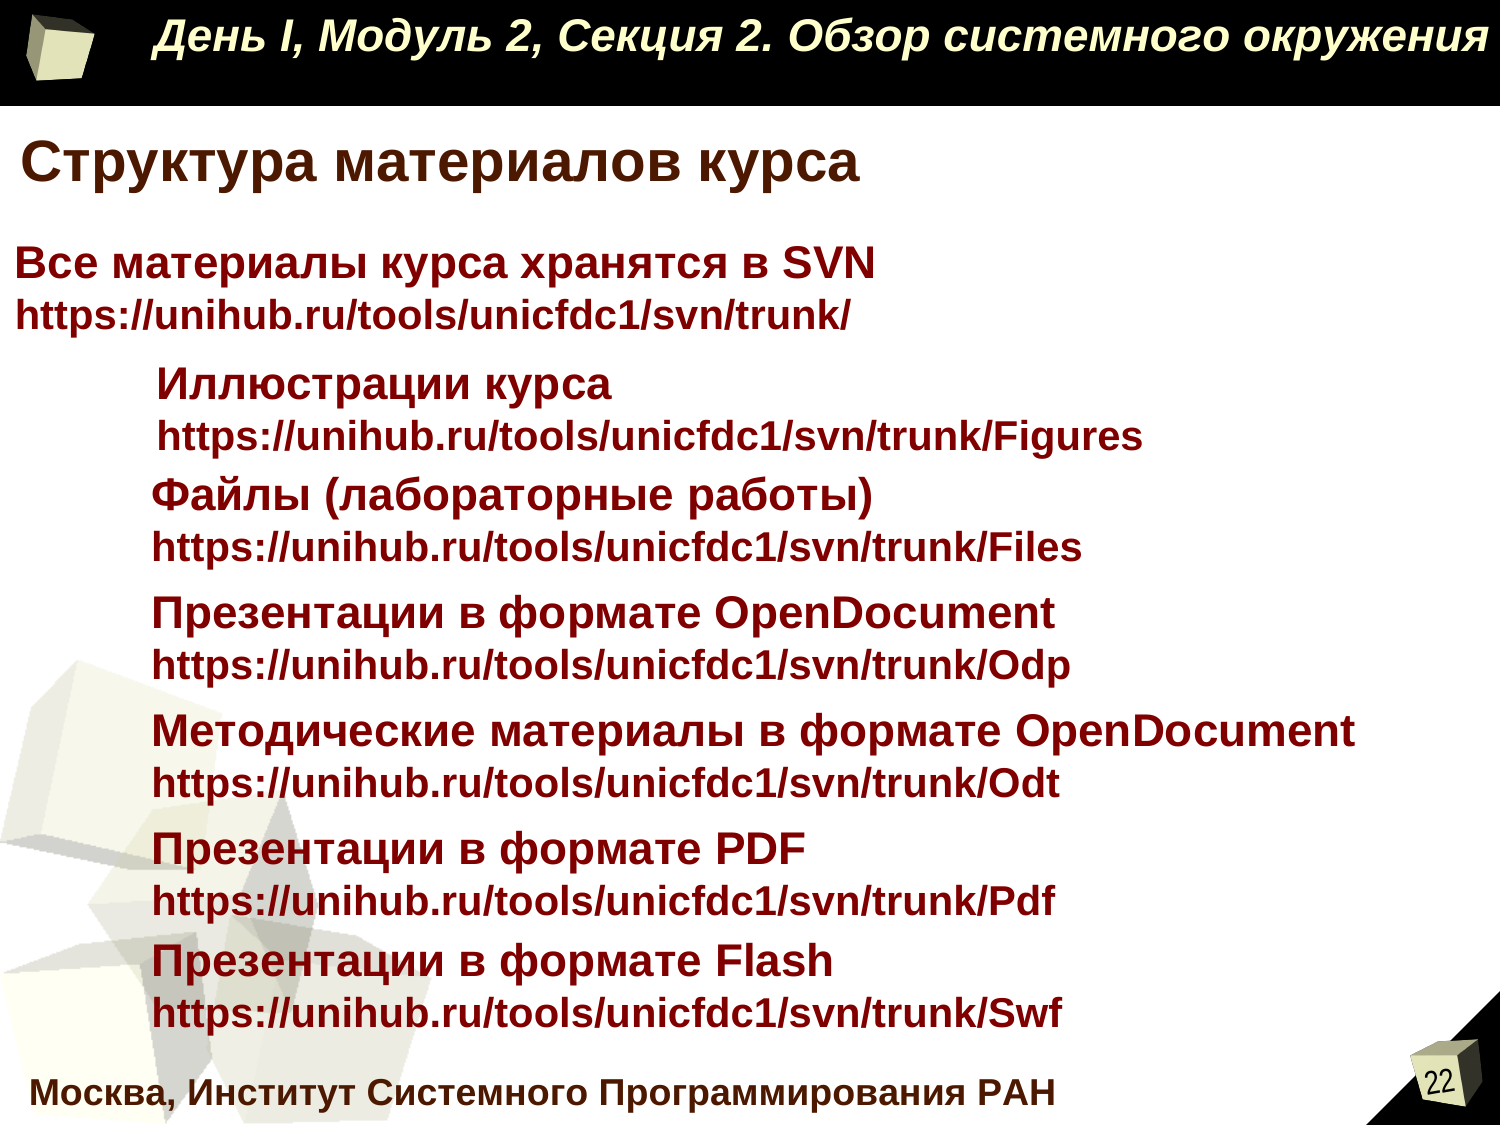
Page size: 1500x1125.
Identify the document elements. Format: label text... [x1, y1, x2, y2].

text_box Методические материалы в формате OpenDocument https://unihub.ru/tools/unicfdc1/svn/trunk/Odt [136, 693, 1477, 811]
text_box Презентации в формате OpenDocument https://unihub.ru/tools/unicfdc1/svn/trunk/Odp [136, 575, 1154, 693]
picture [423, 1088, 433, 1102]
text_box Иллюстрации курса https://unihub.ru/tools/unicfdc1/svn/trunk/Figures [141, 346, 1500, 467]
text_box Структура материалов курса [5, 115, 1500, 201]
text_box Все материалы курса хранятся в SVN https://unihub.ru/tools/unicfdc1/svn/trunk/ [0, 225, 1500, 346]
text_box Файлы (лабораторные работы) https://unihub.ru/tools/unicfdc1/svn/trunk/Files [136, 457, 1154, 575]
text_box Презентации в формате PDF https://unihub.ru/tools/unicfdc1/svn/trunk/Pdf [136, 811, 1477, 923]
picture [0, 659, 433, 1125]
text_box Презентации в формате Flash https://unihub.ru/tools/unicfdc1/svn/trunk/Swf [136, 923, 1477, 1044]
